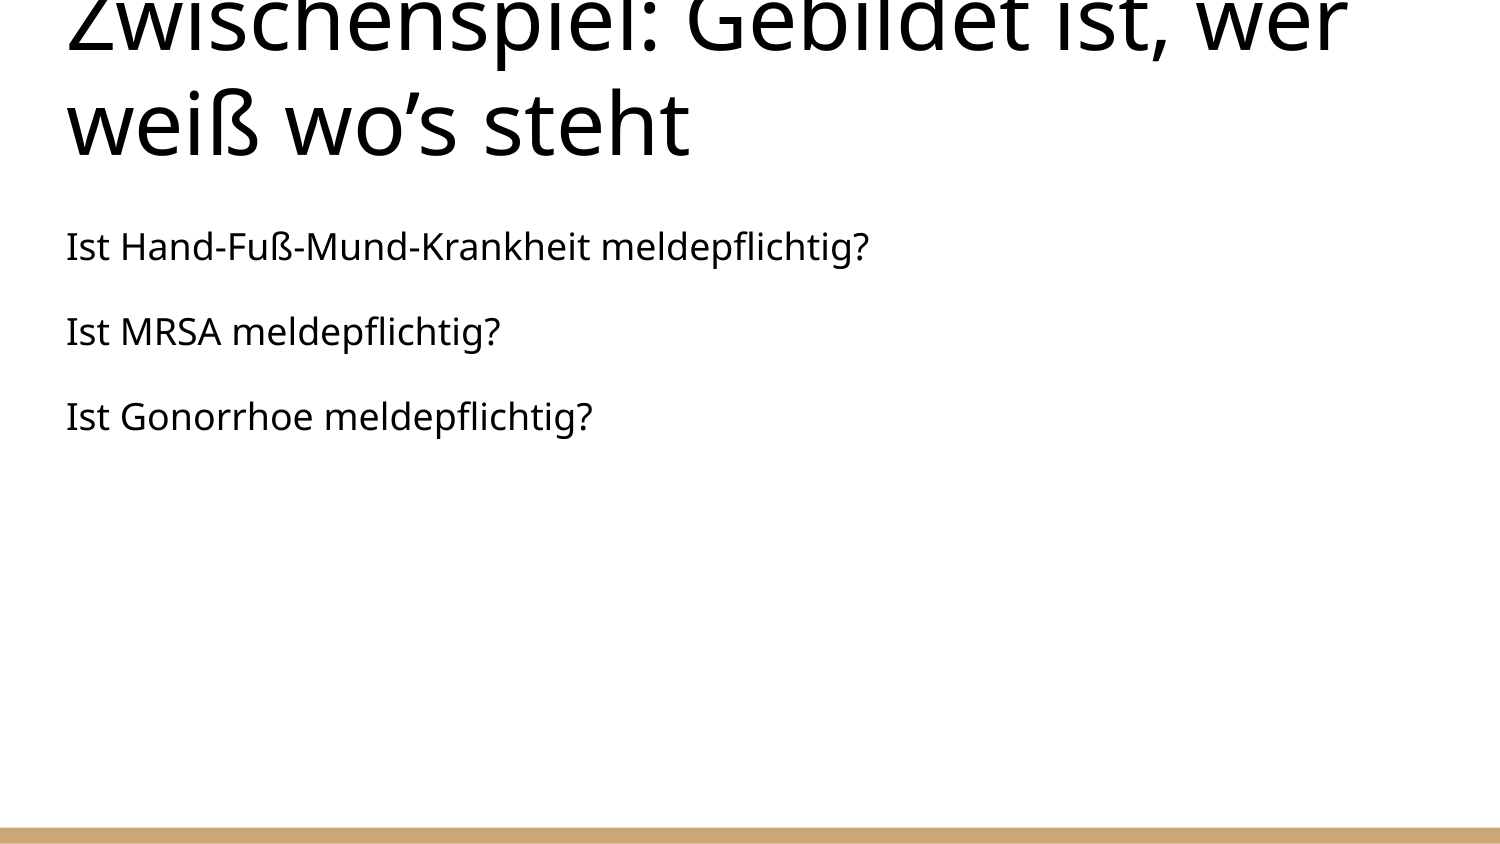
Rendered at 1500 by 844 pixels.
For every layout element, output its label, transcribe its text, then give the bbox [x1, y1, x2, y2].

title Zwischenspiel: Gebildet ist, wer weiß wo’s steht [51, 51, 1449, 189]
list Ist Hand-Fuß-Mund-Krankheit meldepflichtig? Ist MRSA meldepflichtig? Ist Gonorrhoe meldepflichtig? [51, 200, 1449, 752]
